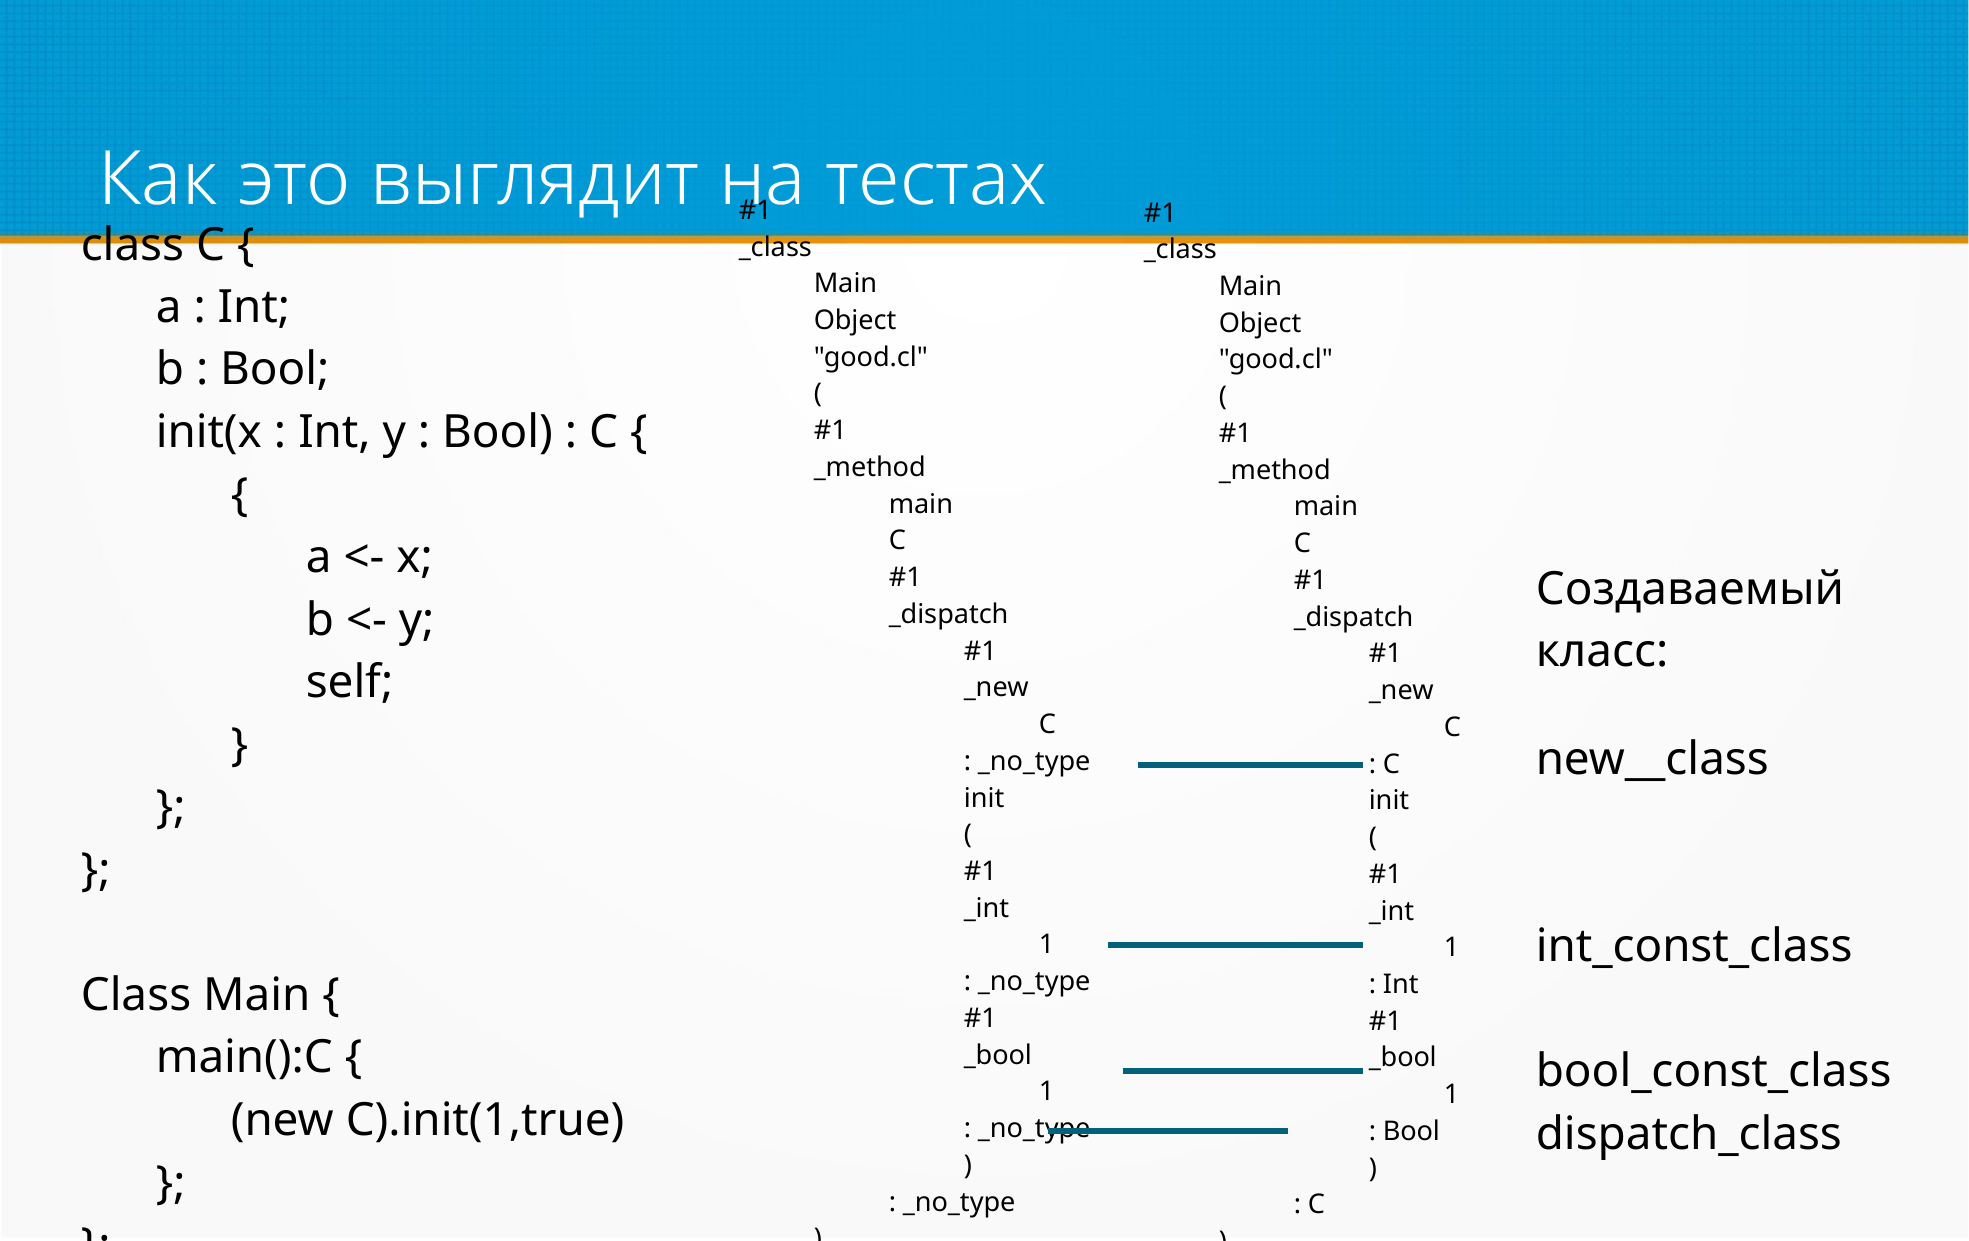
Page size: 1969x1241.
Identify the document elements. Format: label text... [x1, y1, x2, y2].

text_box #1 _class Main Object "good.cl" ( #1 _method main C #1 _dispatch #1 _new C : C init ( #1 _int 1 : Int #1 _bool 1 : Bool ) : C ) [1137, 249, 1846, 1203]
text_box Создаваемый класс: [1530, 558, 1906, 677]
text_box new__class int_const_class bool_const_class dispatch_class [1530, 693, 1925, 1132]
text_box #1 _class Main Object "good.cl" ( #1 _method main C #1 _dispatch #1 _new C : _no_type init ( #1 _int 1 : _no_type #1 _bool 1 : _no_type ) : _no_type ) [732, 246, 1157, 1201]
title Как это выглядит на тестах [98, 19, 1870, 227]
text_box class C { a : Int; b : Bool; init(x : Int, y : Bool) : C { { a <- x; b <- y; self; } }; }; Class Main { main():C { (new C).init(1,true) }; }; [75, 283, 871, 1202]
picture [0, 233, 1969, 1241]
